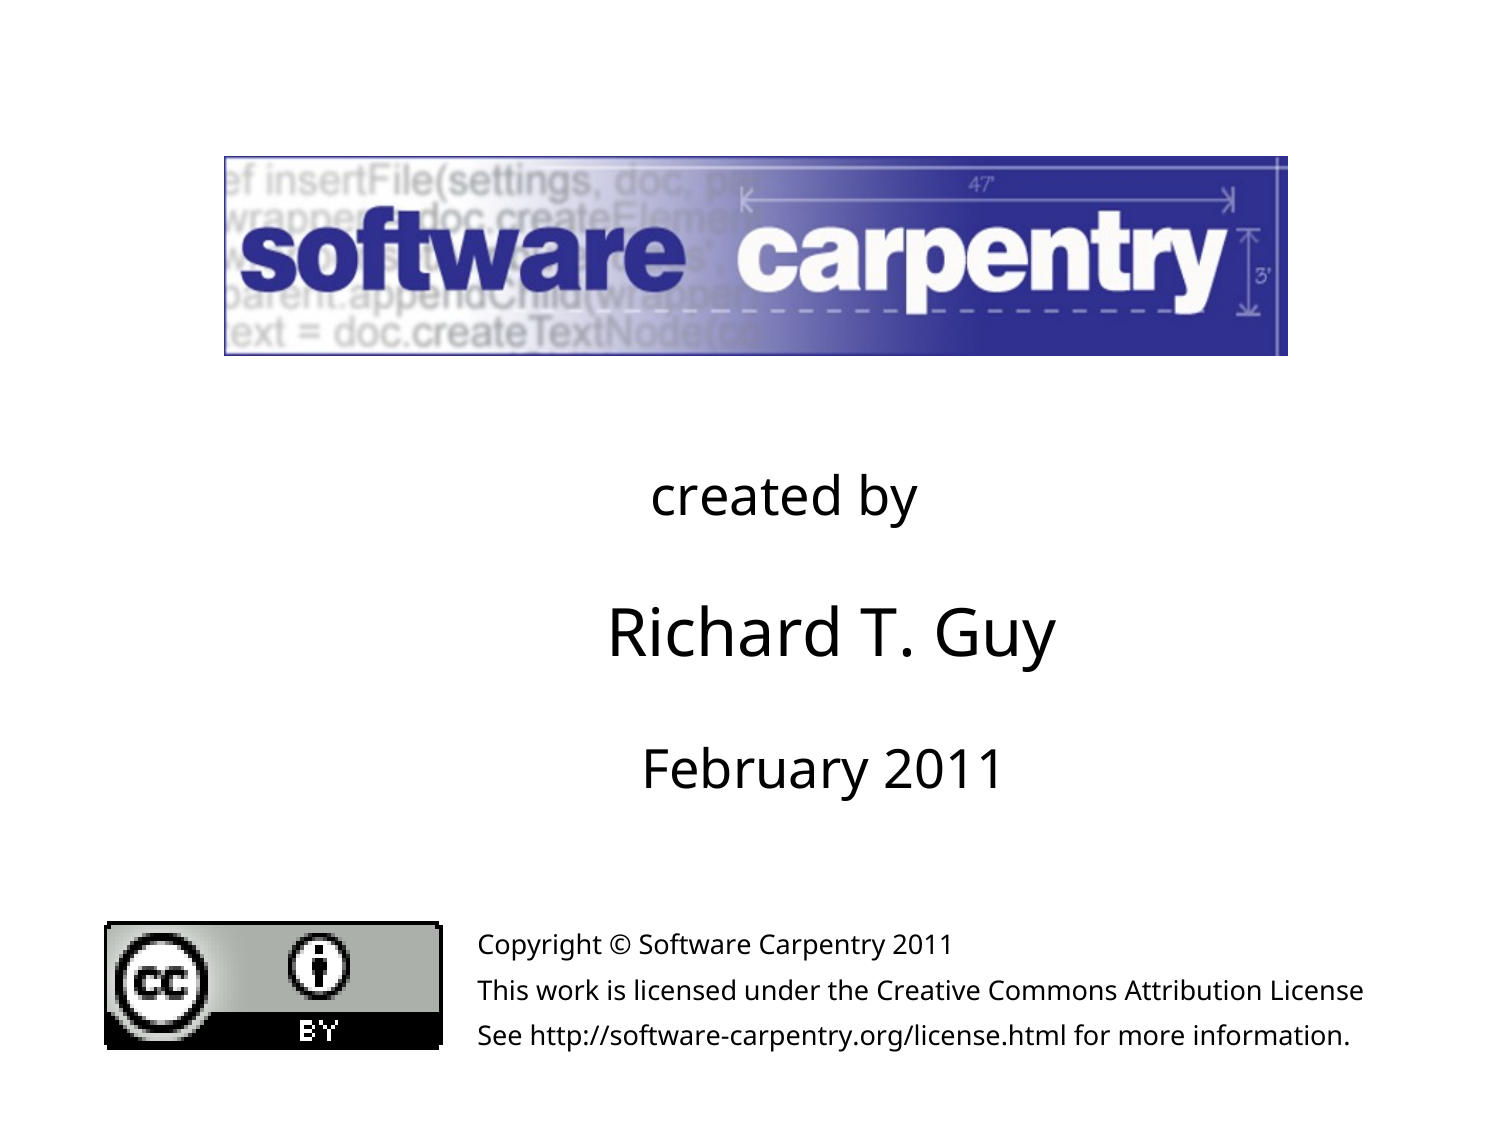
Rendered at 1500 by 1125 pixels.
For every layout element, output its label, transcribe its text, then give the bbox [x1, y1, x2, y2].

text_box created by [866, 489, 875, 512]
picture [224, 156, 1288, 356]
picture [104, 921, 443, 1050]
text_box created by [637, 453, 875, 527]
text_box February 2011 [627, 726, 884, 801]
text_box Richard T. Guy [592, 581, 920, 670]
text_box Copyright © Software Carpentry 2011 This work is licensed under the Creative Commons Attribution License See http://software-carpentry.org/license.html for more information. [463, 920, 1428, 1056]
